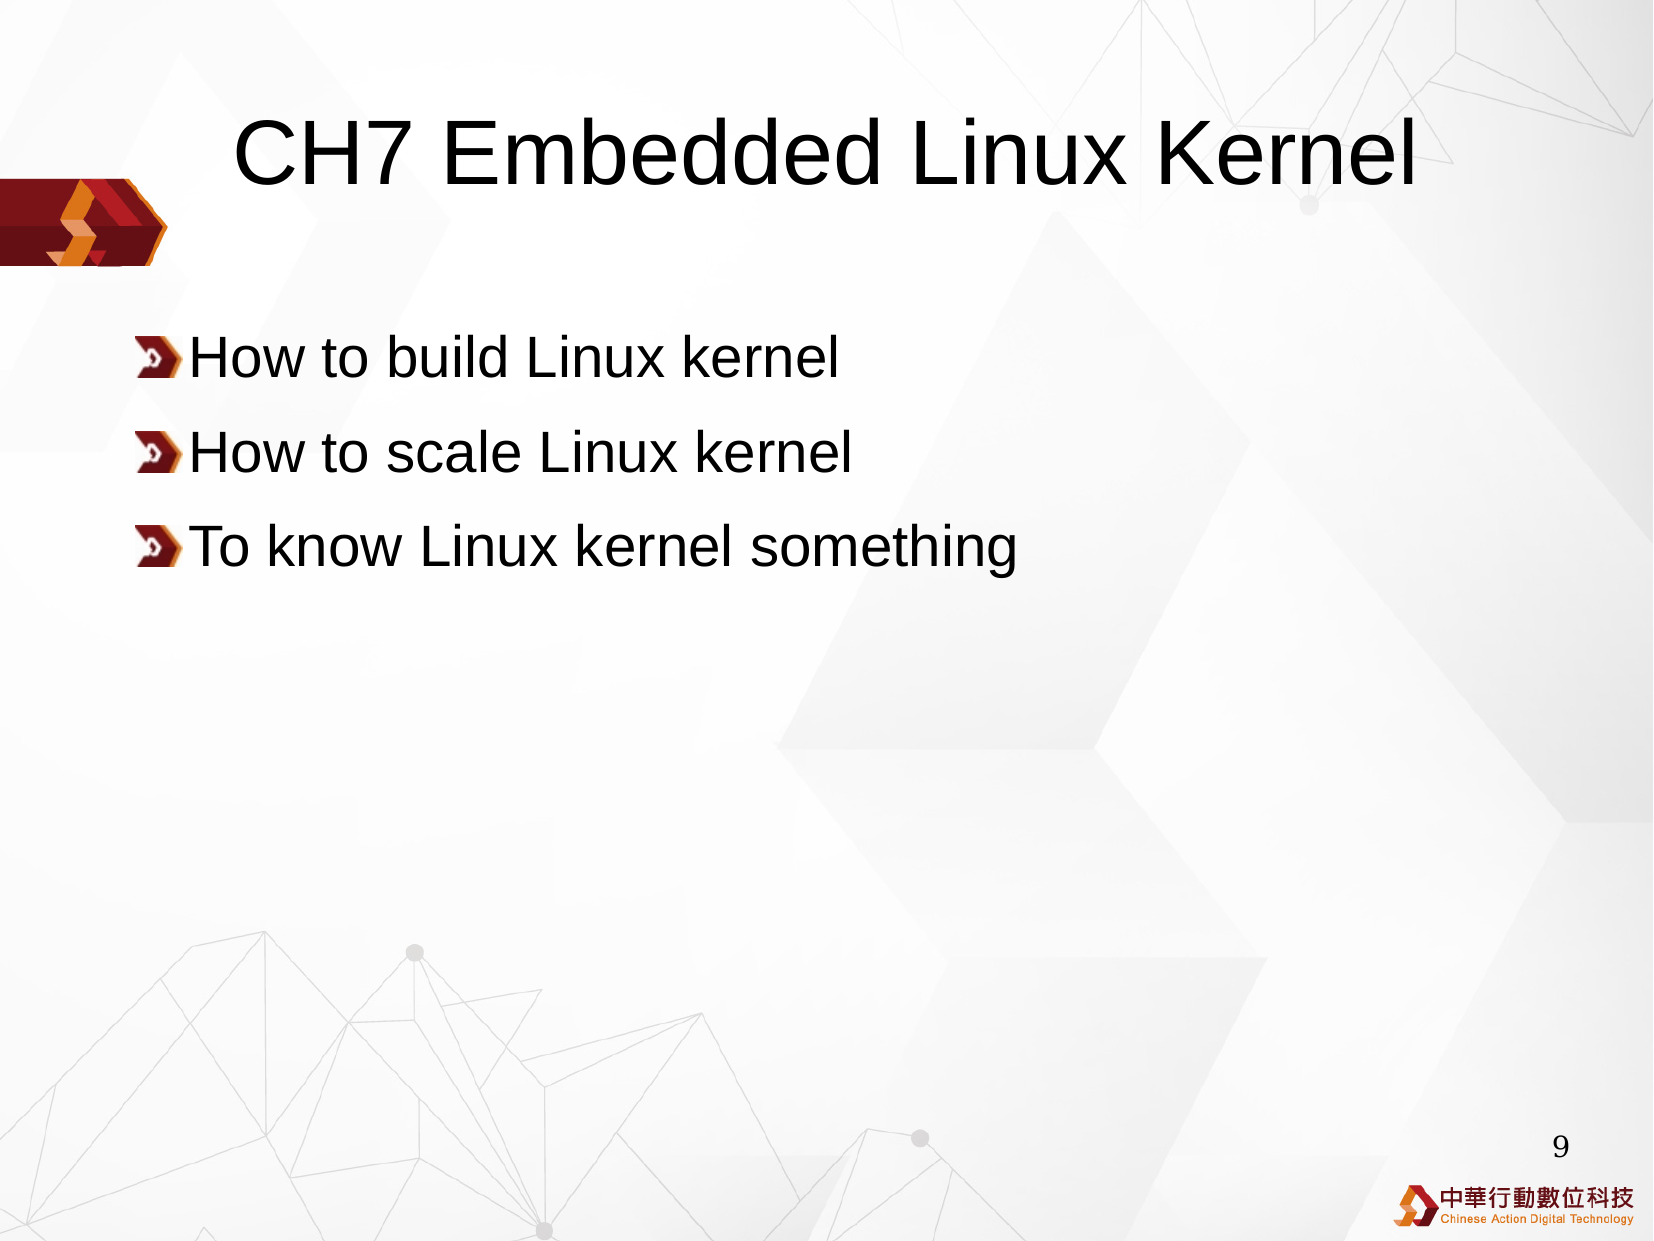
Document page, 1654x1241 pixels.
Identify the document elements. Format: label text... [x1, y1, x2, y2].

list How to build Linux kernel How to scale Linux kernel To know Linux kernel something [118, 324, 1571, 1167]
picture [0, 0, 1654, 1241]
title CH7 Embedded Linux Kernel [82, 49, 1571, 257]
